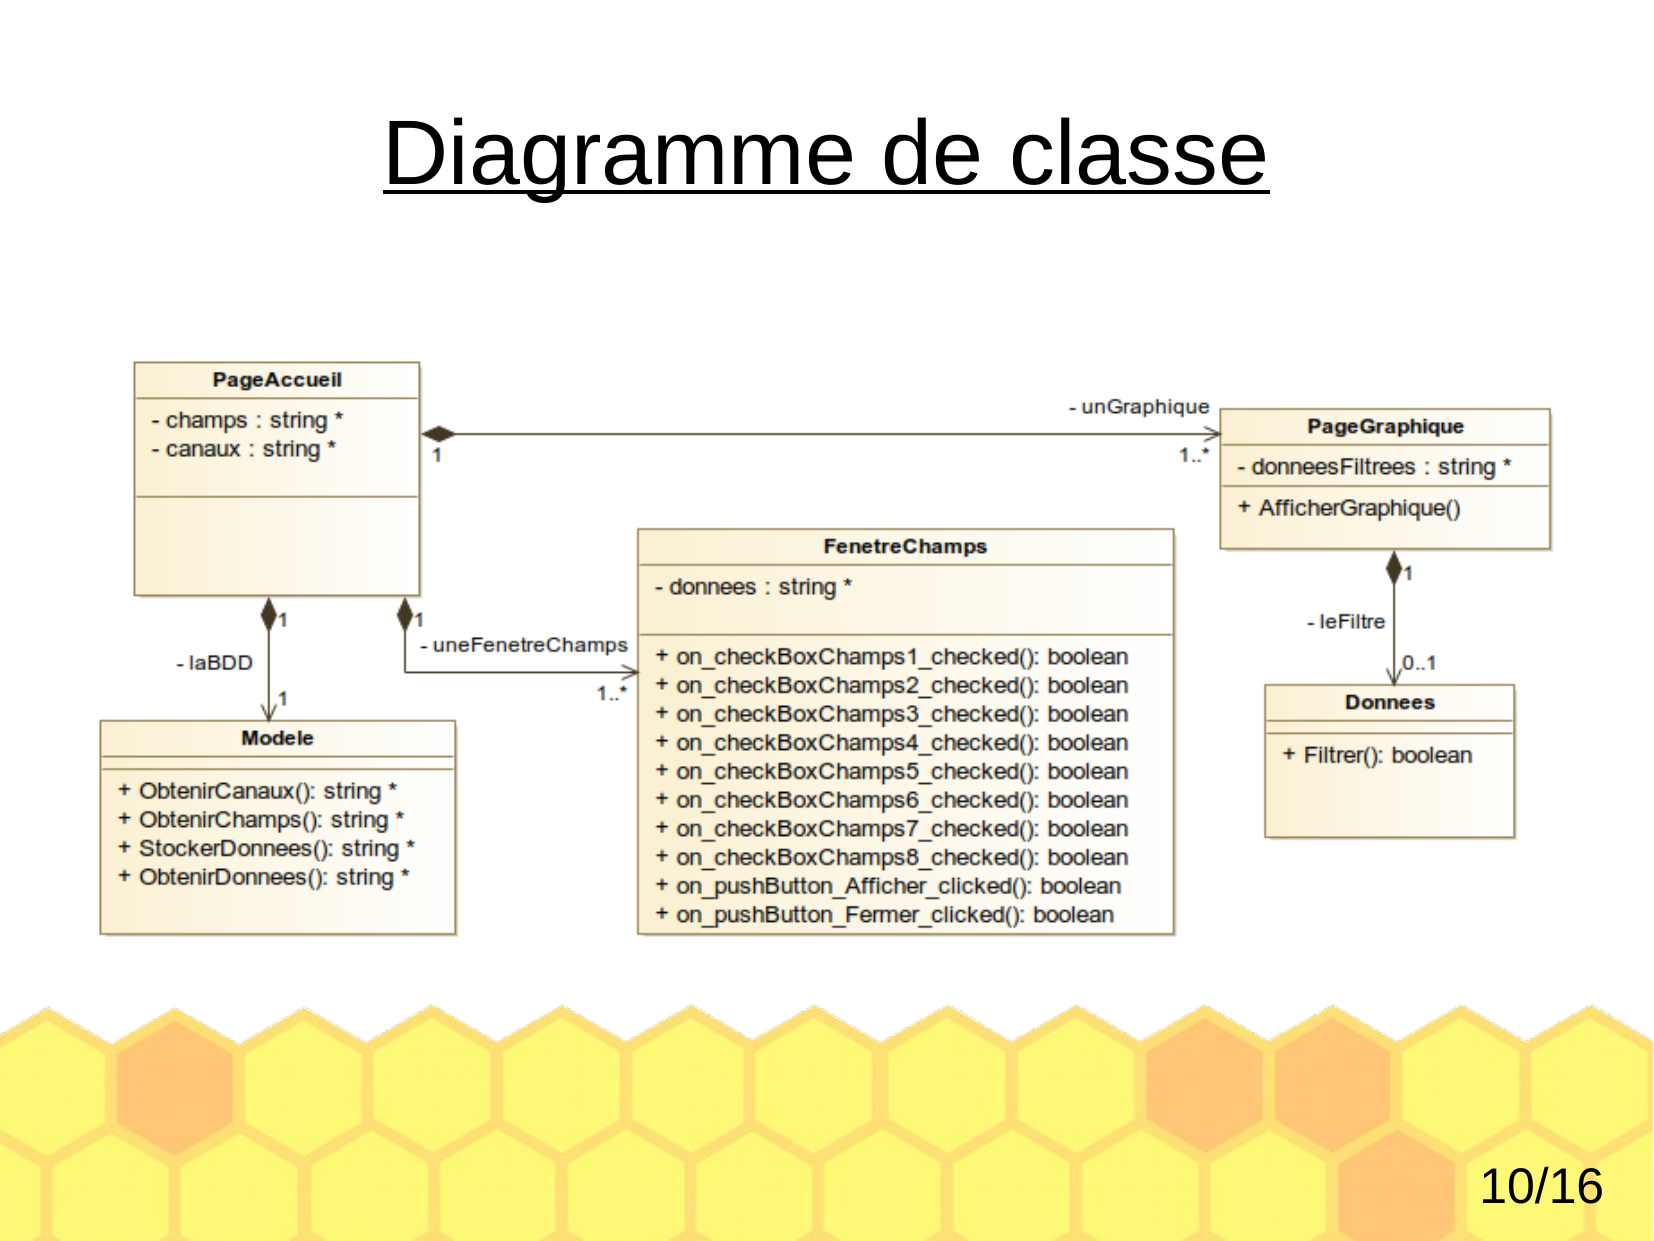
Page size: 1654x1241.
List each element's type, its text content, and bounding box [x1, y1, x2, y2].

text_box <numéro>/16 [1464, 1145, 1630, 1241]
picture [82, 344, 1571, 955]
title Diagramme de classe [82, 49, 1571, 257]
picture [0, 1001, 1653, 1241]
